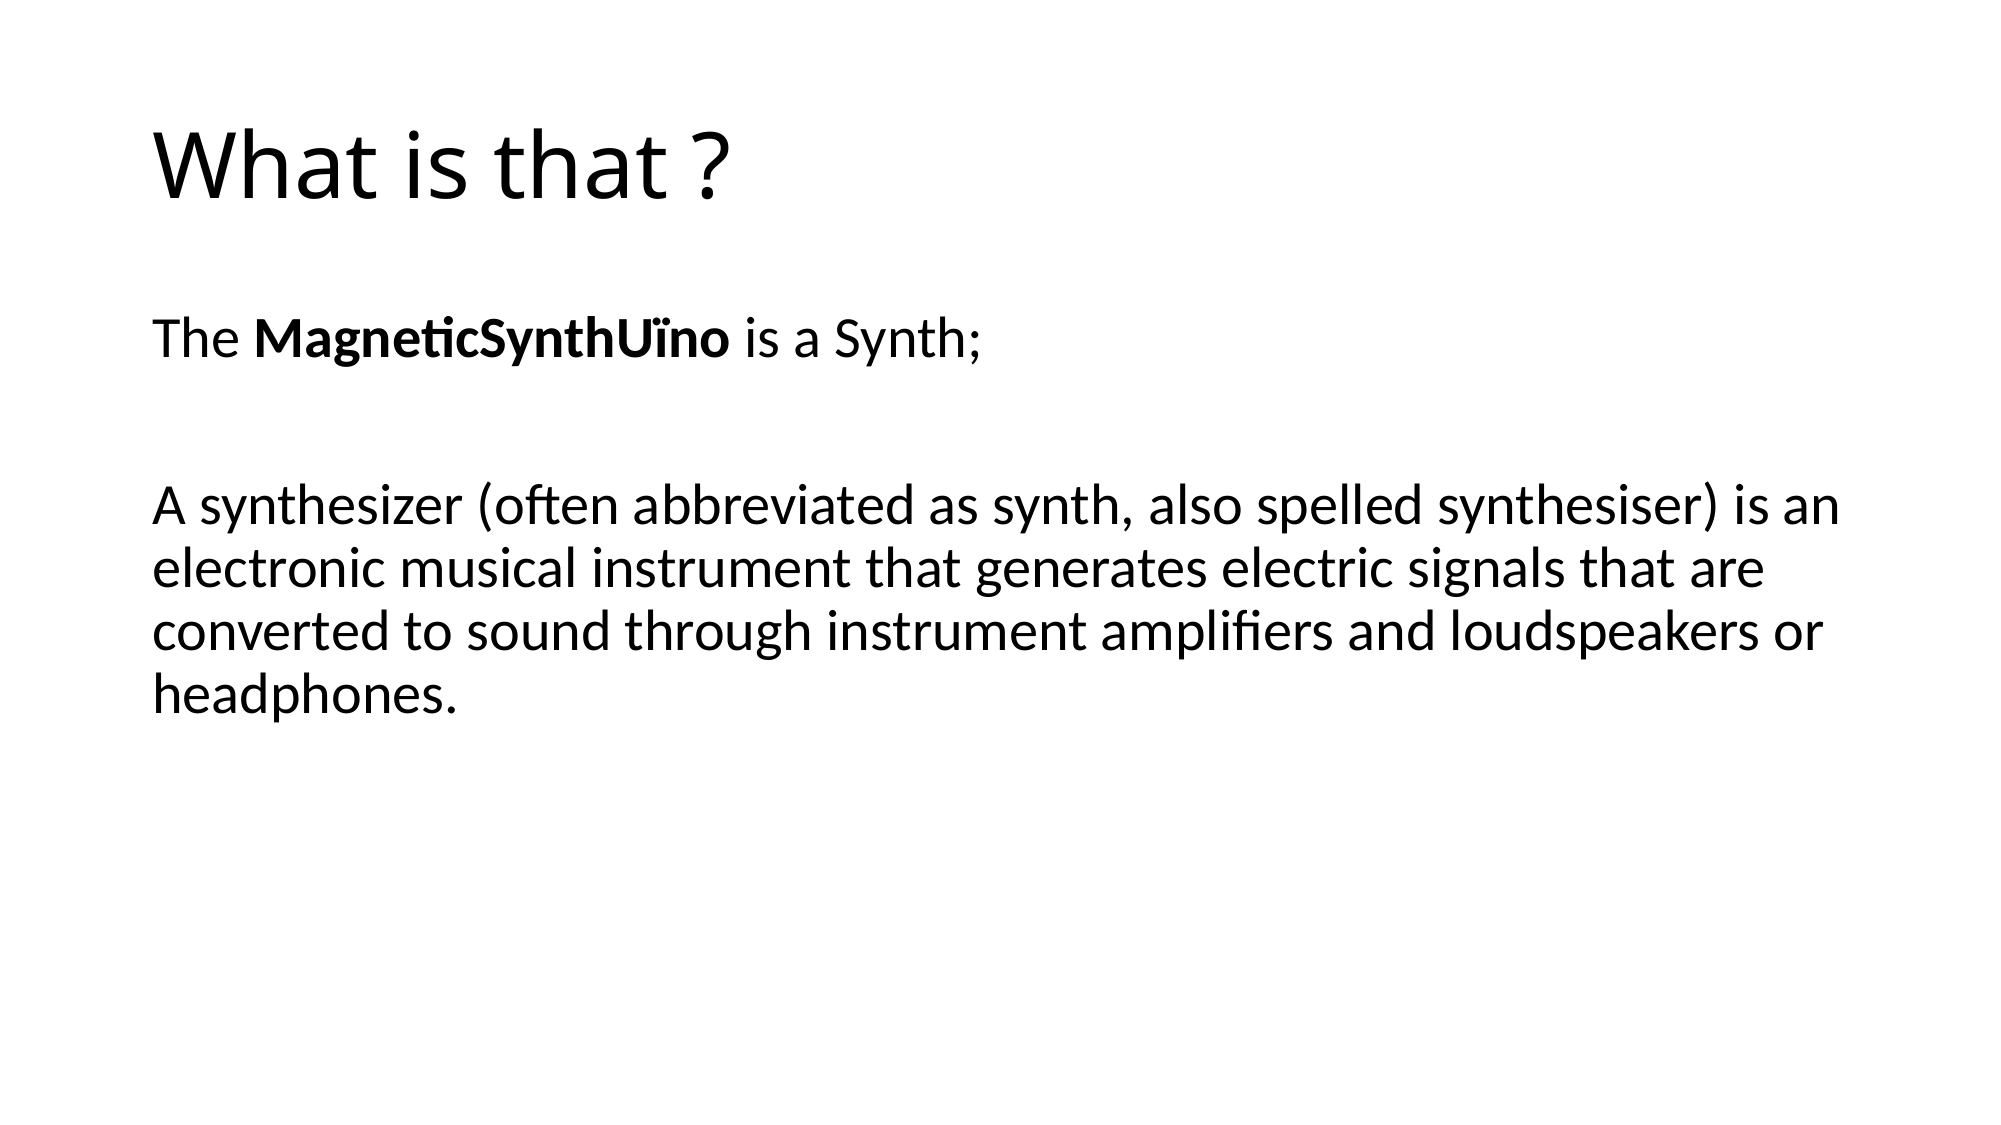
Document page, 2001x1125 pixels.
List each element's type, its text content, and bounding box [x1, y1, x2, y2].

list The MagneticSynthUïno is a Synth; A synthesizer (often abbreviated as synth, also spelled synthesiser) is an electronic musical instrument that generates electric signals that are converted to sound through instrument amplifiers and loudspeakers or headphones. [137, 299, 1863, 1014]
title What is that ? [137, 59, 1863, 278]
